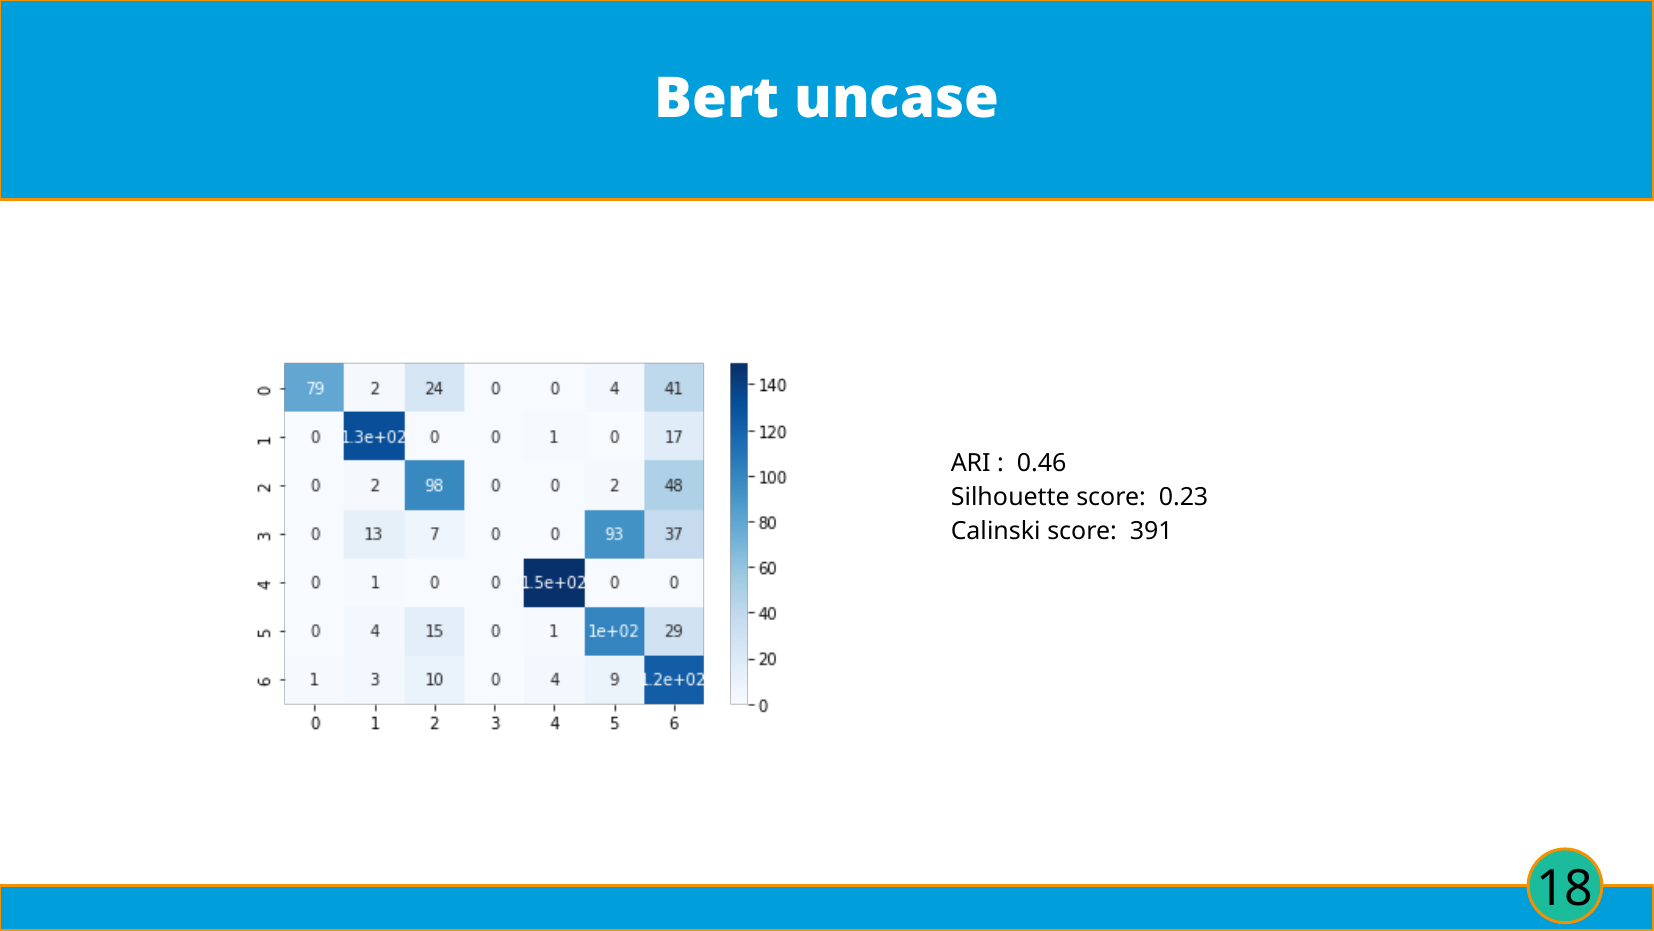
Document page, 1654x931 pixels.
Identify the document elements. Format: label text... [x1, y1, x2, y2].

picture [247, 354, 798, 742]
text_box ARI : 0.46 Silhouette score: 0.23 Calinski score: 391 [944, 442, 1506, 549]
title Bert uncase [59, 37, 1595, 155]
